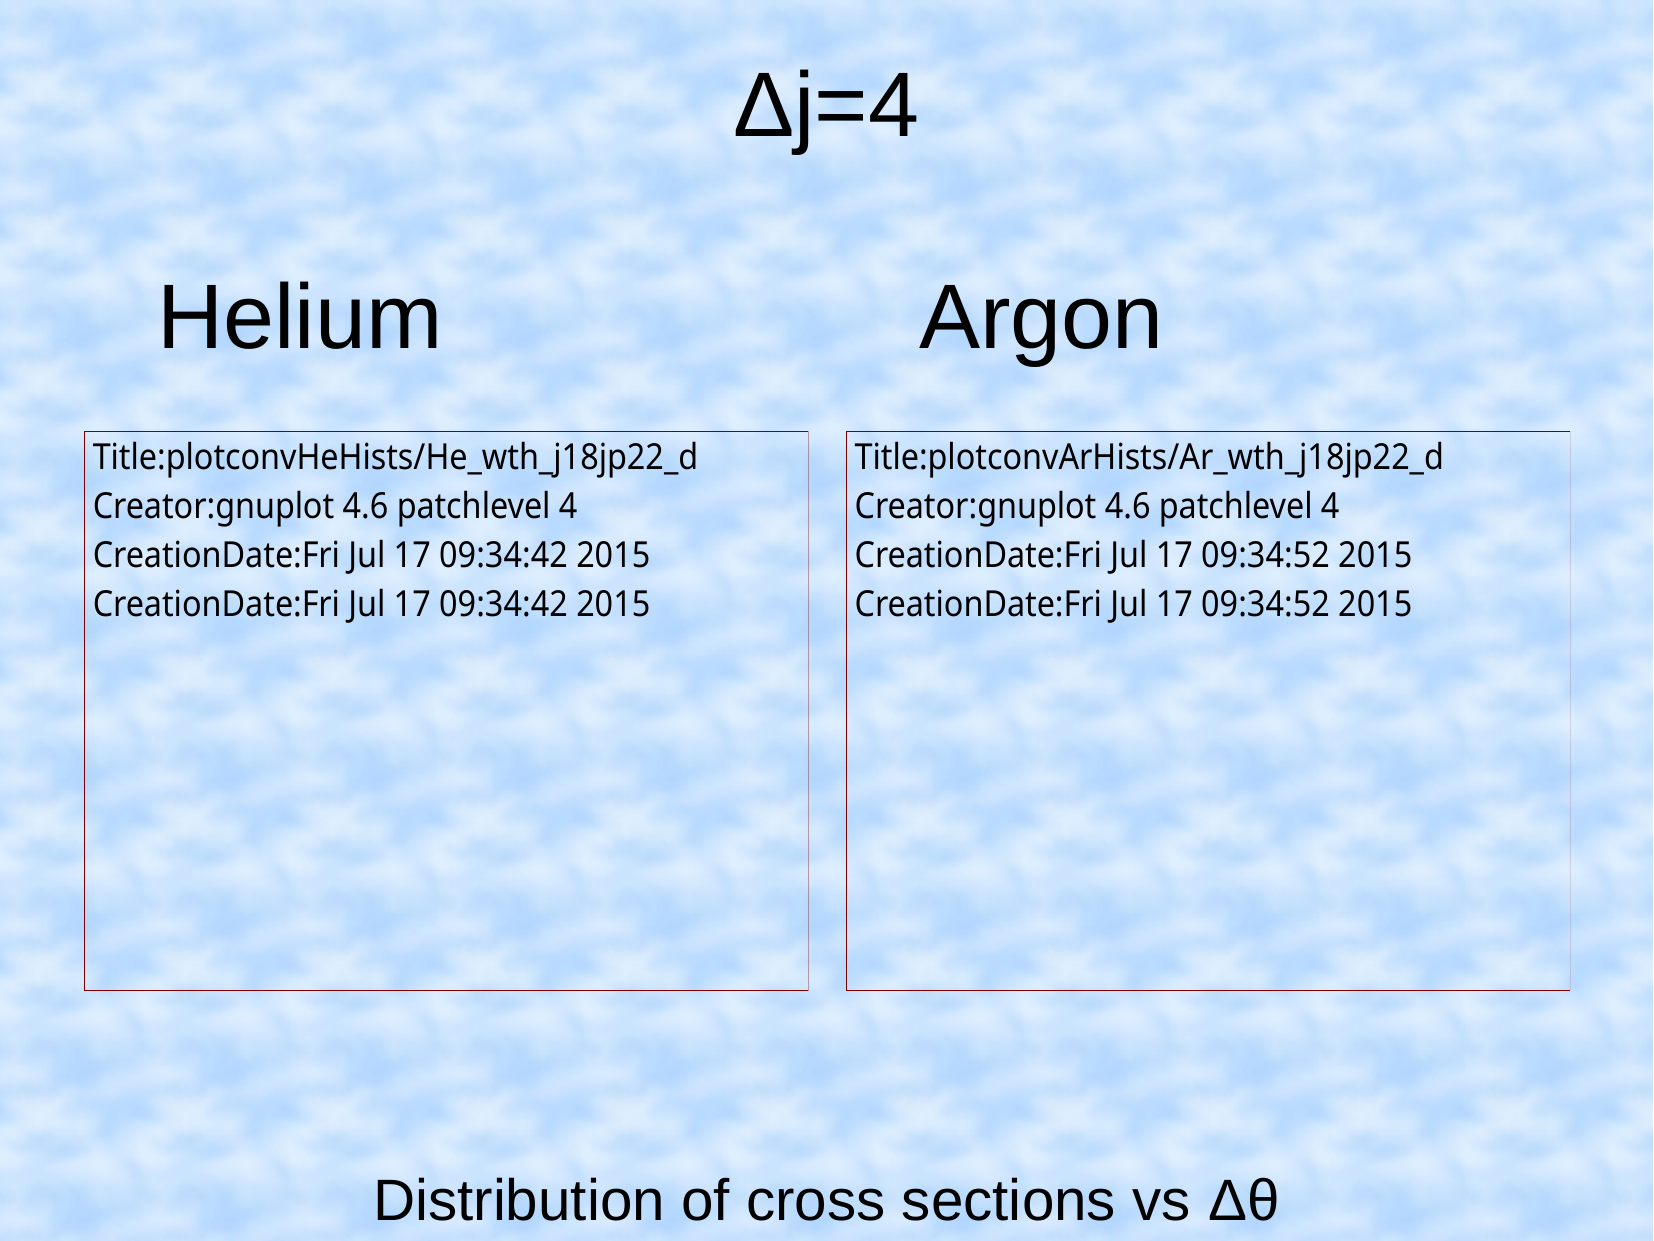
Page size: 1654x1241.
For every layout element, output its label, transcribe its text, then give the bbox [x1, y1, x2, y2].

picture [0, 0, 1654, 1241]
title Argon [919, 213, 1645, 421]
text_box Δj=4 [693, 53, 960, 157]
text_box Distribution of cross sections vs Δθ [358, 1160, 1295, 1241]
title Helium [157, 213, 884, 421]
